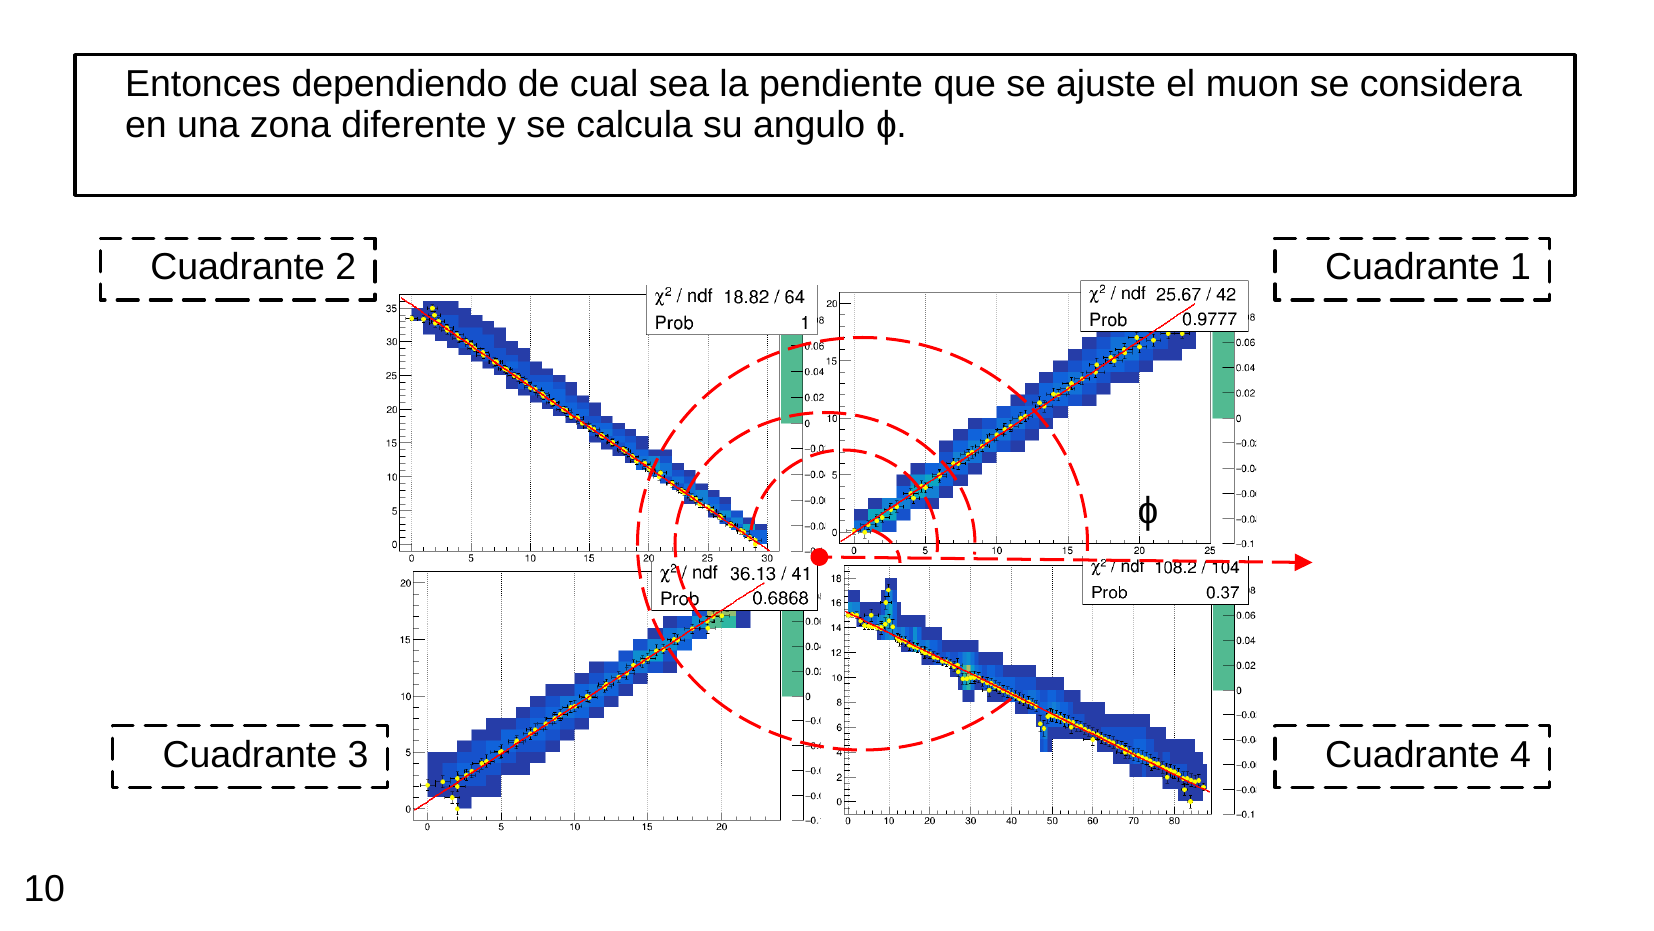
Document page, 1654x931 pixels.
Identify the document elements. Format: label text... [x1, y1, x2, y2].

text_box Entonces dependiendo de cual sea la pendiente que se ajuste el muon se considera en una zona diferente y se calcula su angulo ɸ. [75, 54, 1576, 196]
text_box ɸ [1087, 481, 1201, 557]
text_box Cuadrante 2 [100, 238, 376, 301]
text_box Cuadrante 3 [112, 725, 388, 788]
text_box Cuadrante 1 [1275, 238, 1550, 301]
picture [375, 275, 1257, 831]
text_box Cuadrante 4 [1275, 725, 1550, 788]
text_box <number> [8, 860, 638, 931]
